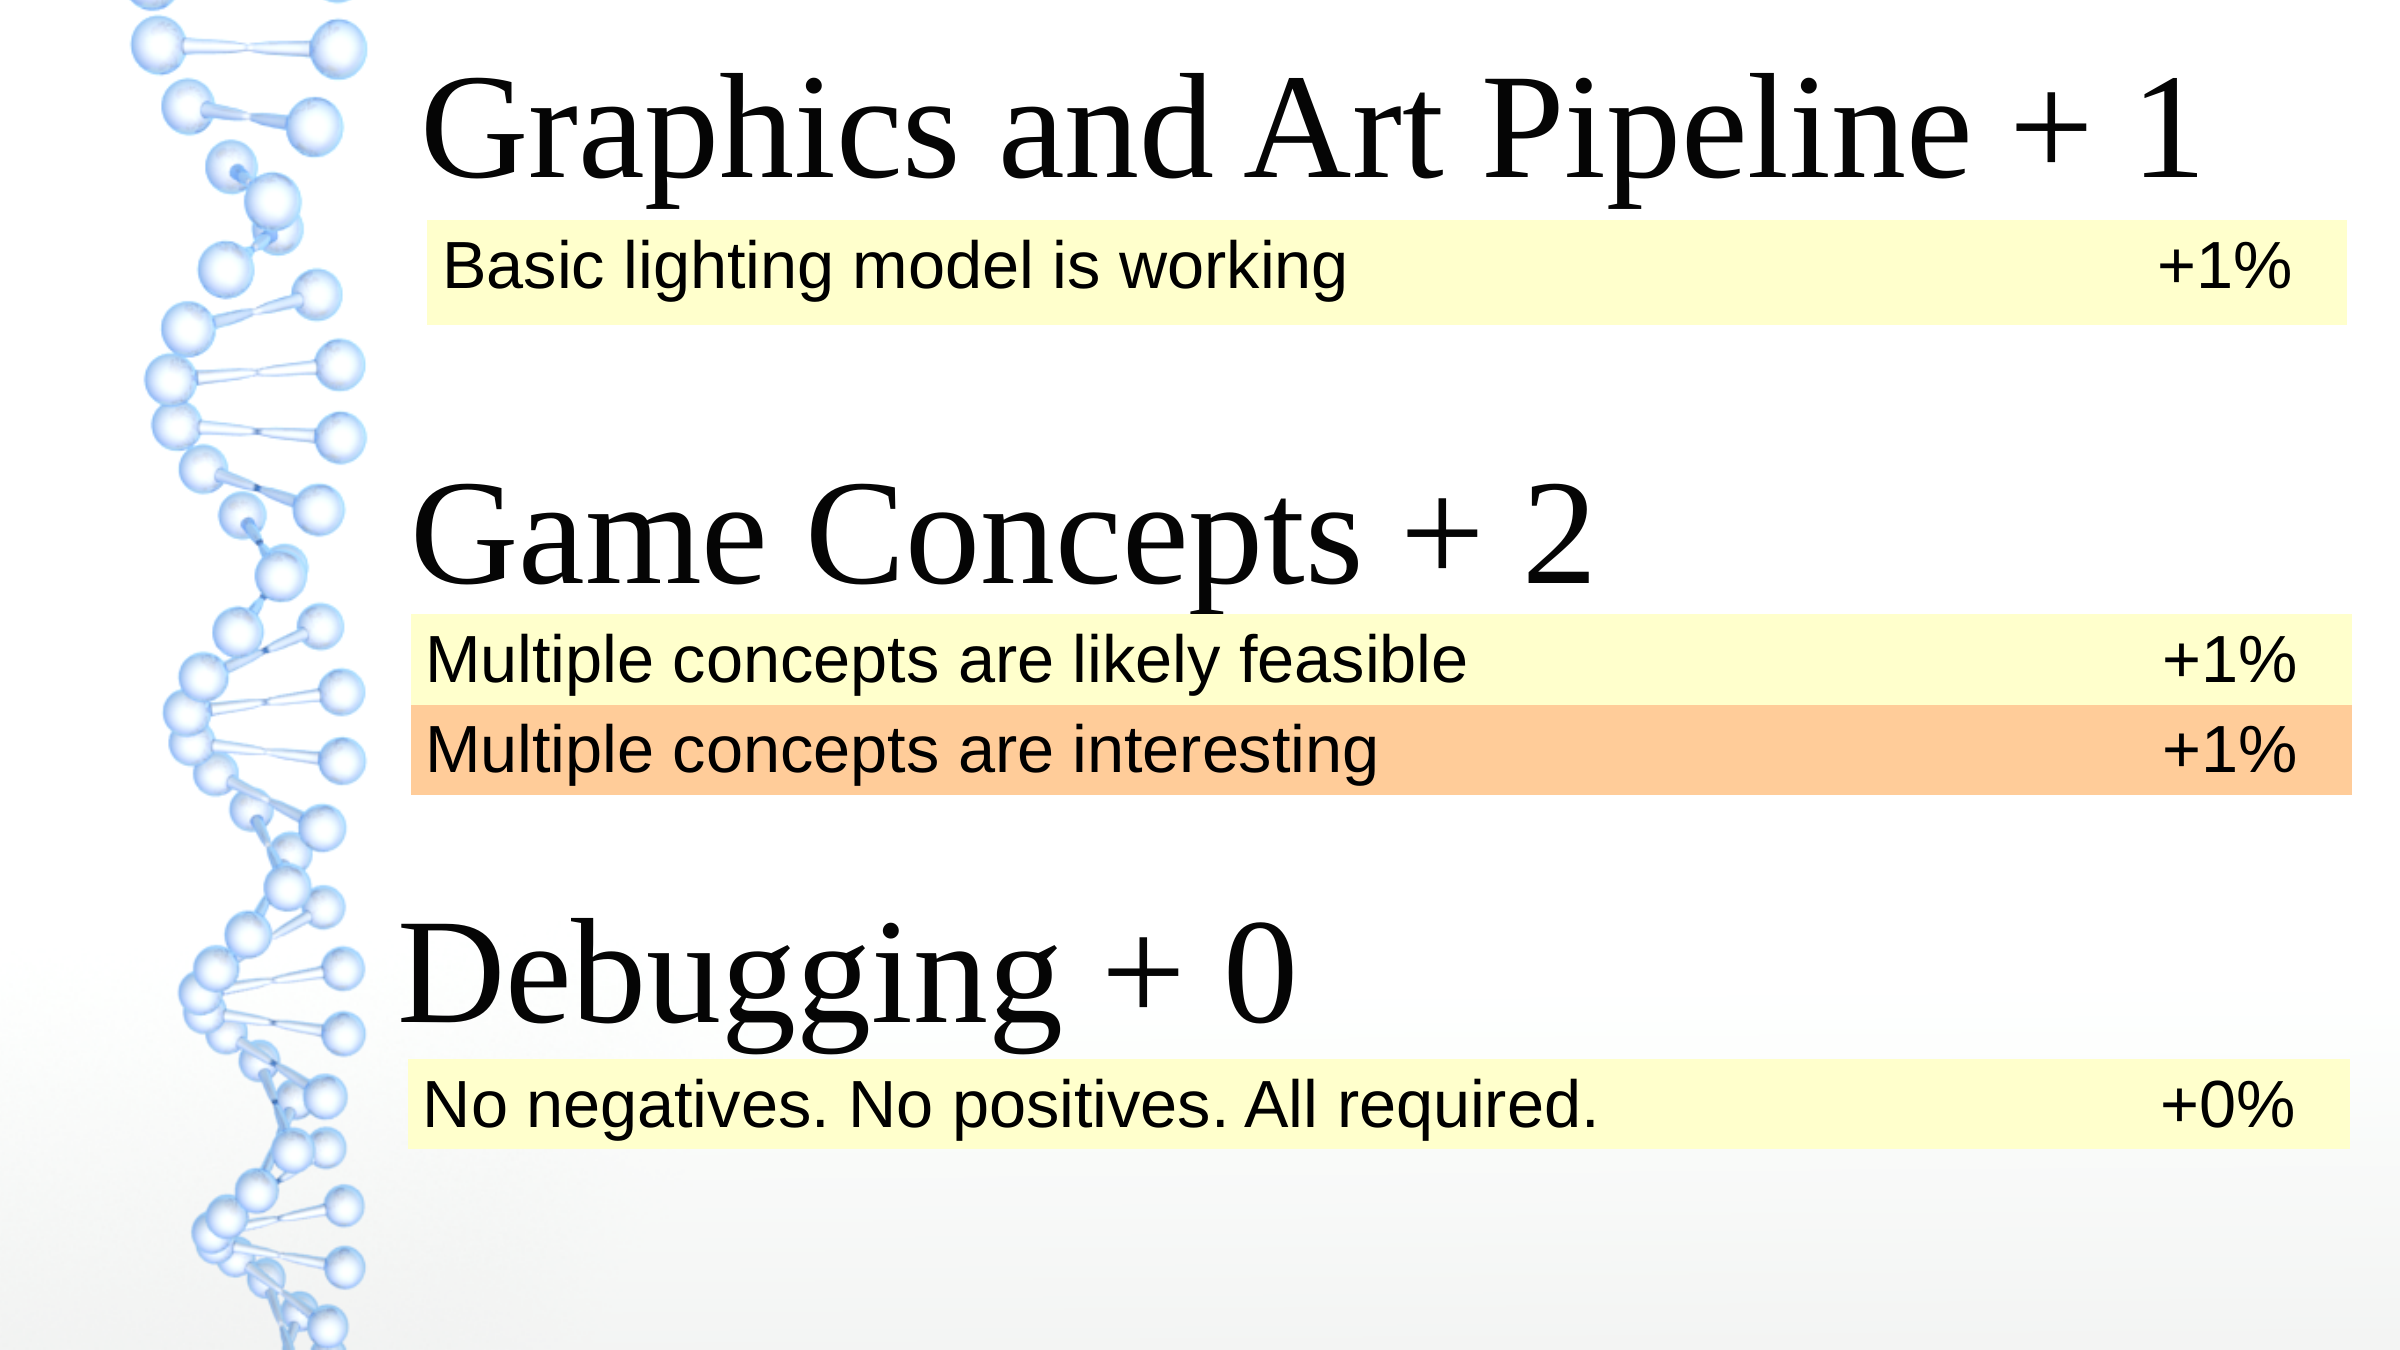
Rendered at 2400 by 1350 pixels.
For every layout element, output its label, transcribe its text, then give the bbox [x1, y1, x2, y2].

title Game Concepts + 2 [410, 420, 2300, 646]
table_header +1% [2108, 614, 2352, 705]
table_cell +1% [2108, 705, 2352, 795]
title Graphics and Art Pipeline + 1 [420, 14, 2400, 241]
table_cell Multiple concepts are interesting [411, 705, 2108, 795]
table_header +0% [2105, 1059, 2350, 1149]
table_header Basic lighting model is working [427, 220, 2103, 325]
table_header Multiple concepts are likely feasible [411, 614, 2108, 705]
picture [0, 0, 2400, 1350]
table_header +1% [2103, 220, 2347, 325]
text_box Debugging + 0 [397, 840, 1861, 1105]
table_header No negatives. No positives. All required. [408, 1059, 2105, 1149]
